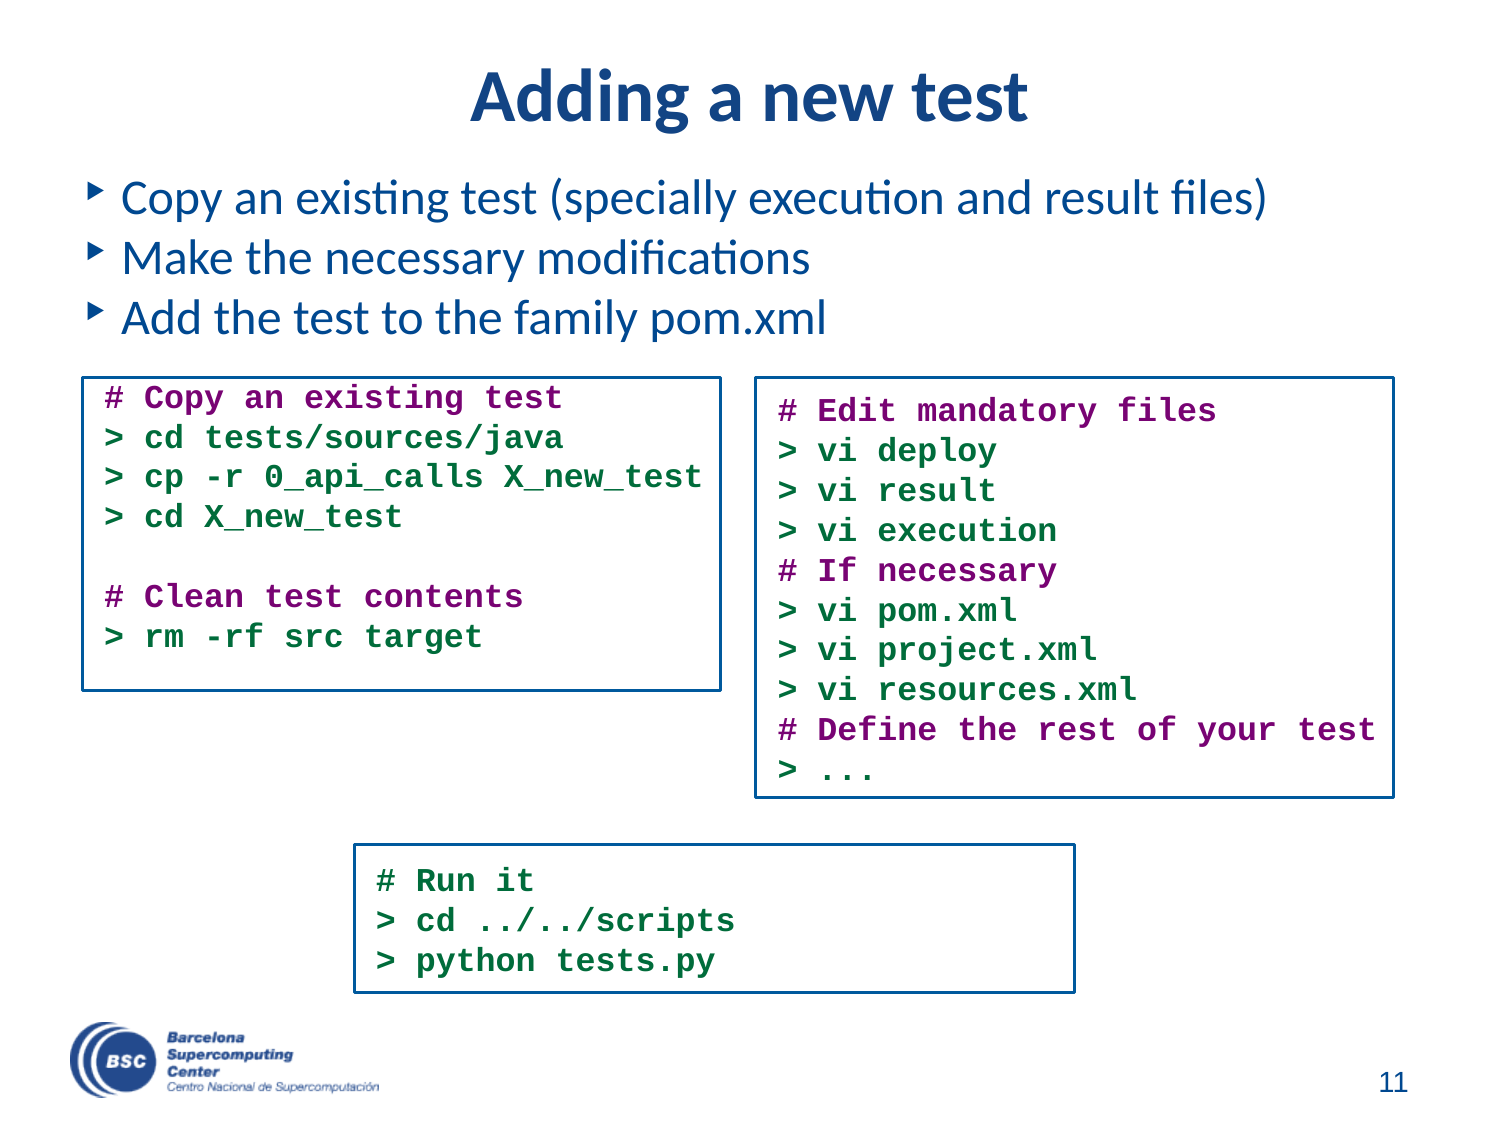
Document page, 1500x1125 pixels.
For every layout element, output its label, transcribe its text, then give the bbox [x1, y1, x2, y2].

text_box Copy an existing test (specially execution and result files) Make the necessary modifications Add the test to the family pom.xml [70, 112, 1394, 352]
text_box # Copy an existing test > cd tests/sources/java > cp -r 0_api_calls X_new_test > cd X_new_test # Clean test contents > rm -rf src target [82, 377, 721, 691]
text_box # Edit mandatory files > vi deploy > vi result > vi execution # If necessary > vi pom.xml > vi project.xml > vi resources.xml # Define the rest of your test > ... [755, 377, 1394, 798]
text_box # Run it > cd ../../scripts > python tests.py [354, 844, 1075, 993]
text_box <number> [1363, 1058, 1500, 1106]
text_box Adding a new test [0, 39, 1500, 154]
picture [70, 1022, 379, 1098]
